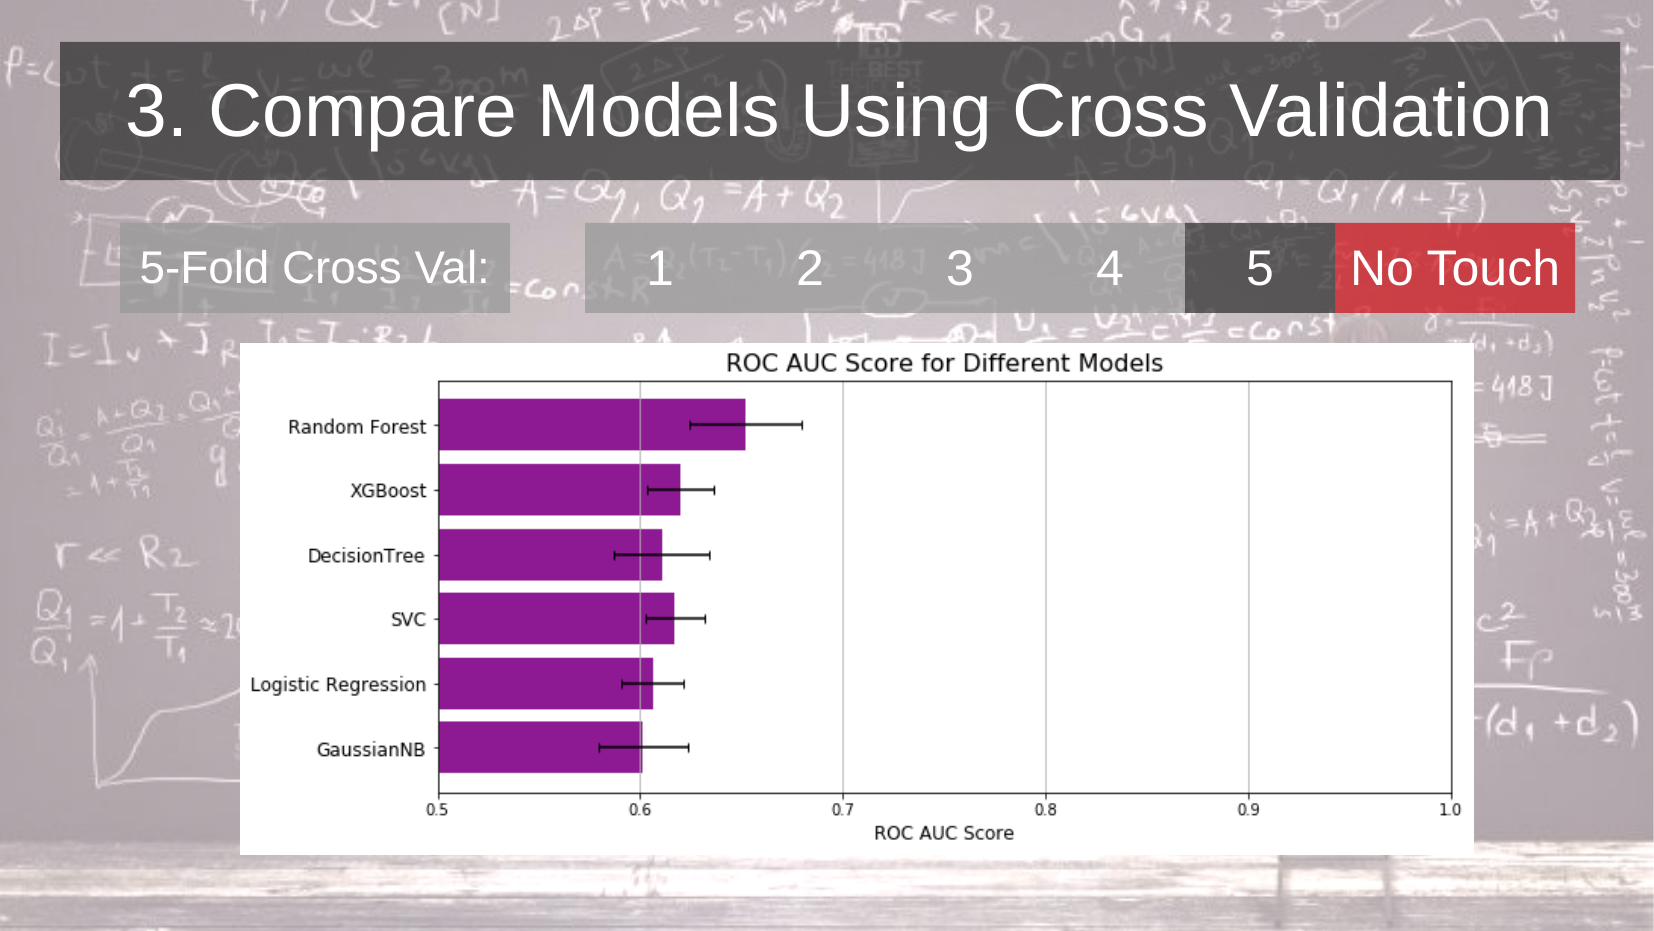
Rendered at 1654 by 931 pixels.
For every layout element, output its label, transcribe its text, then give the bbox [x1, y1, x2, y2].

title 4 [1035, 222, 1185, 313]
title 2 [735, 222, 885, 313]
title 3. Compare Models Using Cross Validation [60, 41, 1621, 181]
title 5-Fold Cross Val: [120, 222, 511, 313]
title 3 [885, 222, 1035, 313]
title 5 [1185, 222, 1335, 313]
picture [240, 343, 1474, 856]
text_box [0, 0, 1654, 931]
title 1 [585, 222, 735, 313]
title No Touch [1335, 222, 1576, 313]
